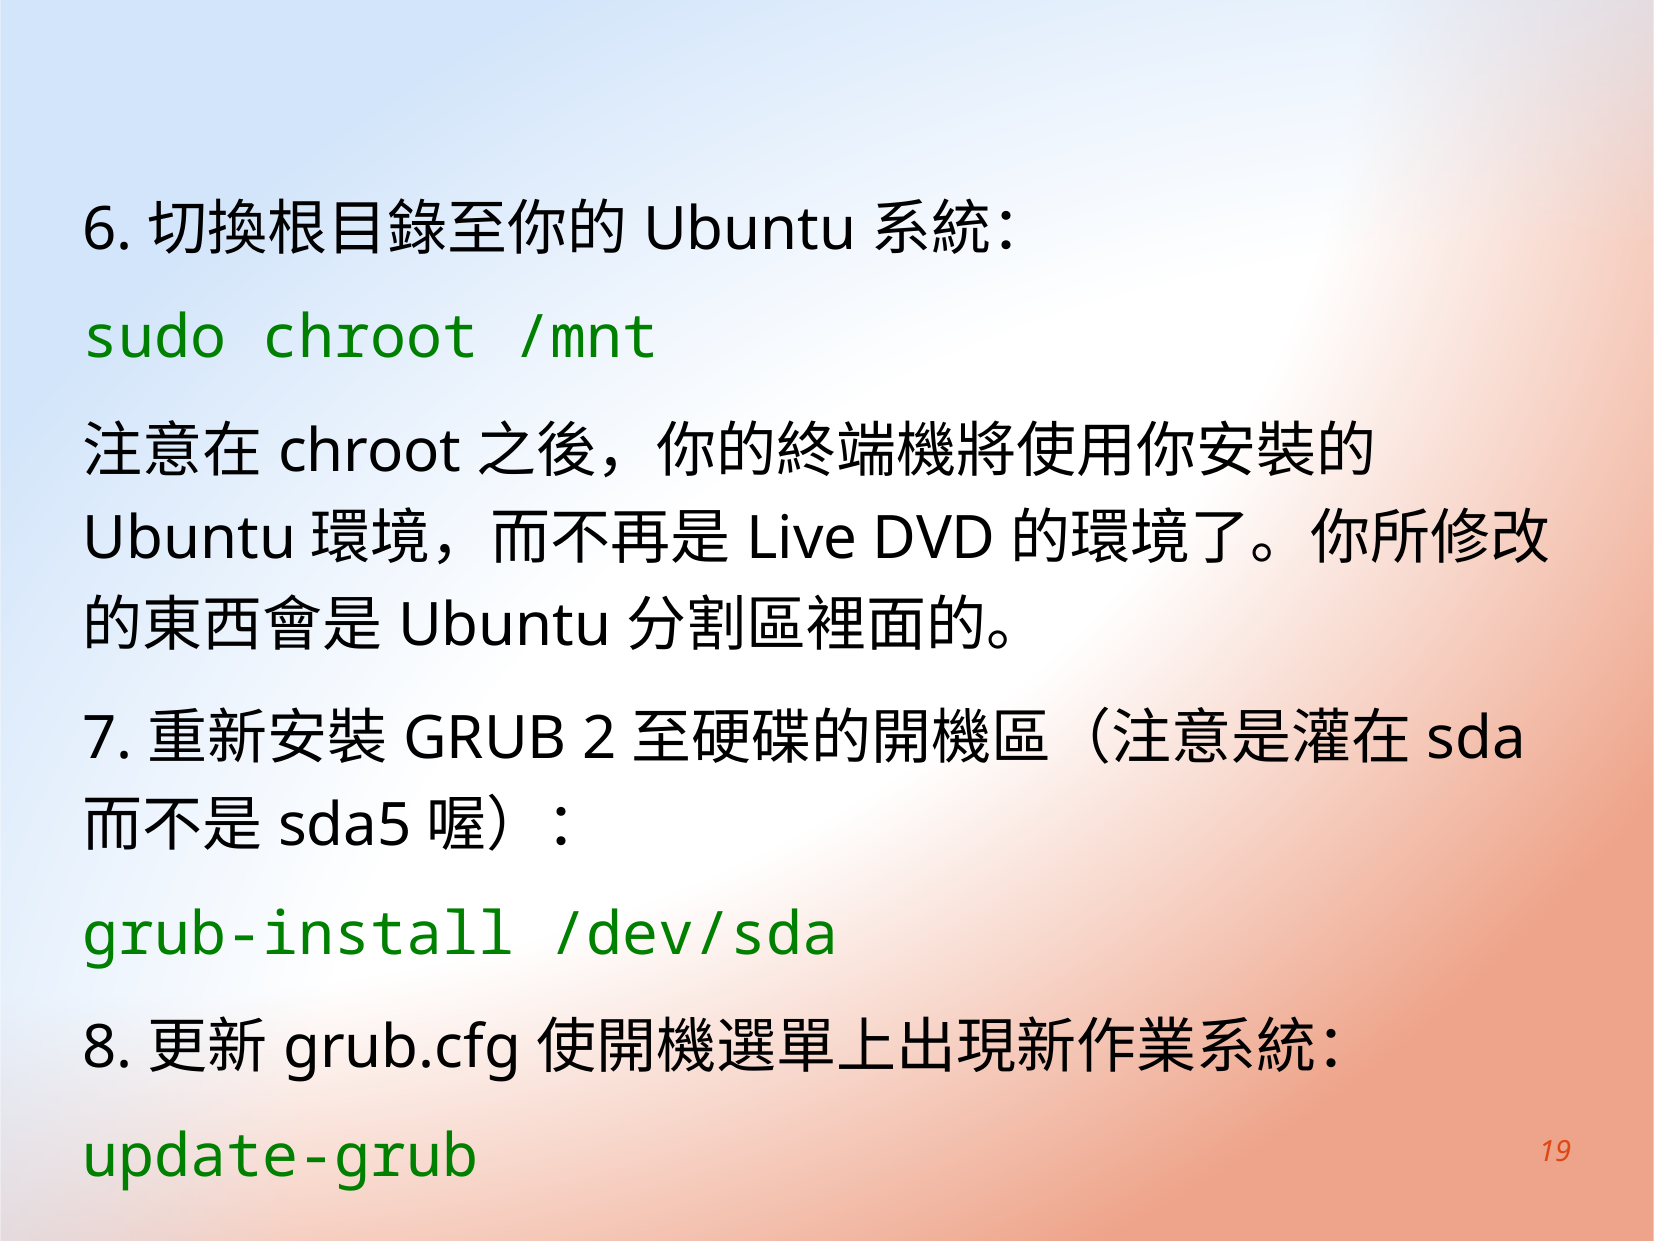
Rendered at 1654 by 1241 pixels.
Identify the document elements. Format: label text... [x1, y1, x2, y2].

picture [0, 0, 1654, 1241]
list 6.切換根目錄至你的Ubuntu系統： sudo chroot /mnt 注意在chroot之後，你的終端機將使用你安裝的Ubuntu環境，而不再是Live DVD的環境了。你所修改的東西會是Ubuntu分割區裡面的。 7.重新安裝GRUB 2至硬碟的開機區（注意是灌在sda而不是sda5喔）： grub-install /dev/sda 8.更新grub.cfg使開機選單上出現新作業系統： update-grub [82, 180, 1571, 1201]
